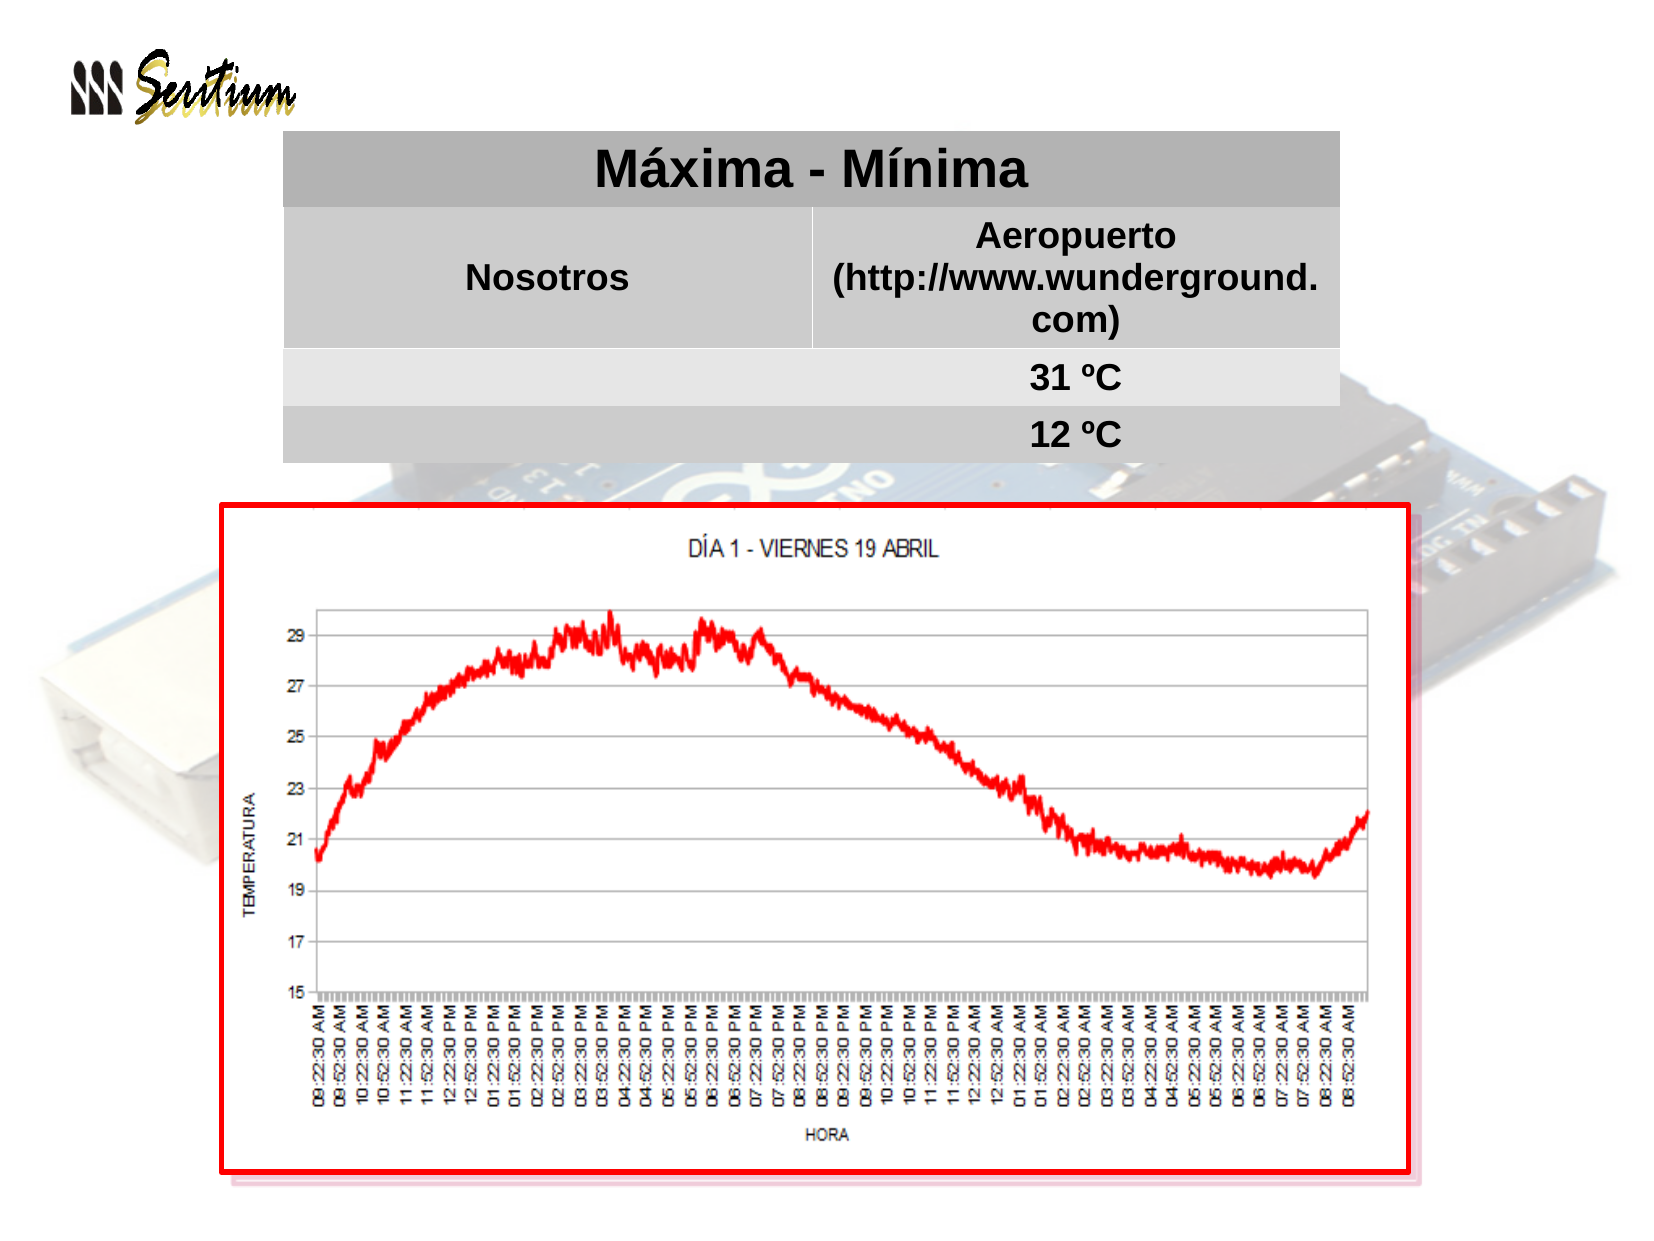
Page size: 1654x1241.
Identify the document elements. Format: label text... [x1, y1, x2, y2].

table_cell Aeropuerto (http://www.wunderground.com) [813, 207, 1340, 348]
table_cell 31 ºC [812, 349, 1340, 406]
table_header Máxima - Mínima [283, 131, 1340, 207]
table_cell [283, 406, 812, 463]
table_cell 12 ºC [812, 406, 1340, 463]
table_cell [283, 349, 812, 406]
picture [224, 507, 1406, 1170]
picture [71, 49, 296, 125]
table_cell Nosotros [284, 207, 812, 348]
